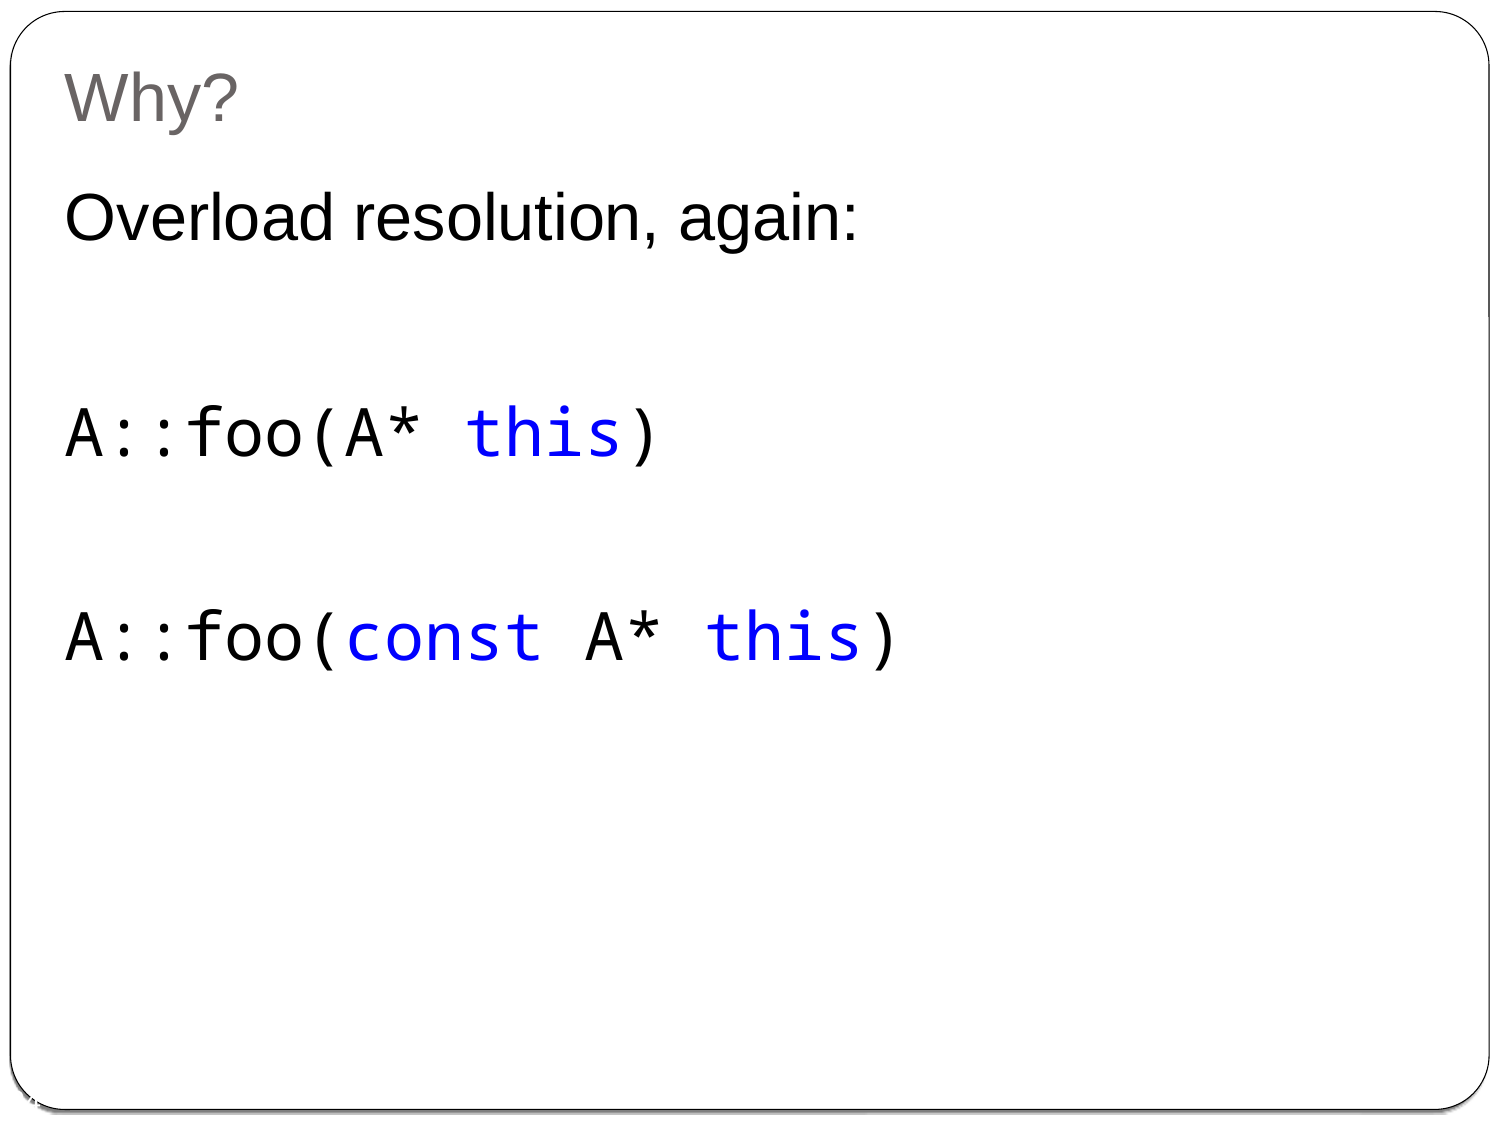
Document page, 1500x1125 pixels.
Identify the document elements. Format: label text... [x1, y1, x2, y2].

list Overload resolution, again: A::foo(A* this) A::foo(const A* this) [50, 149, 1450, 1088]
slide_number <number> [0, 1074, 50, 1125]
title Why? [50, 45, 1450, 149]
